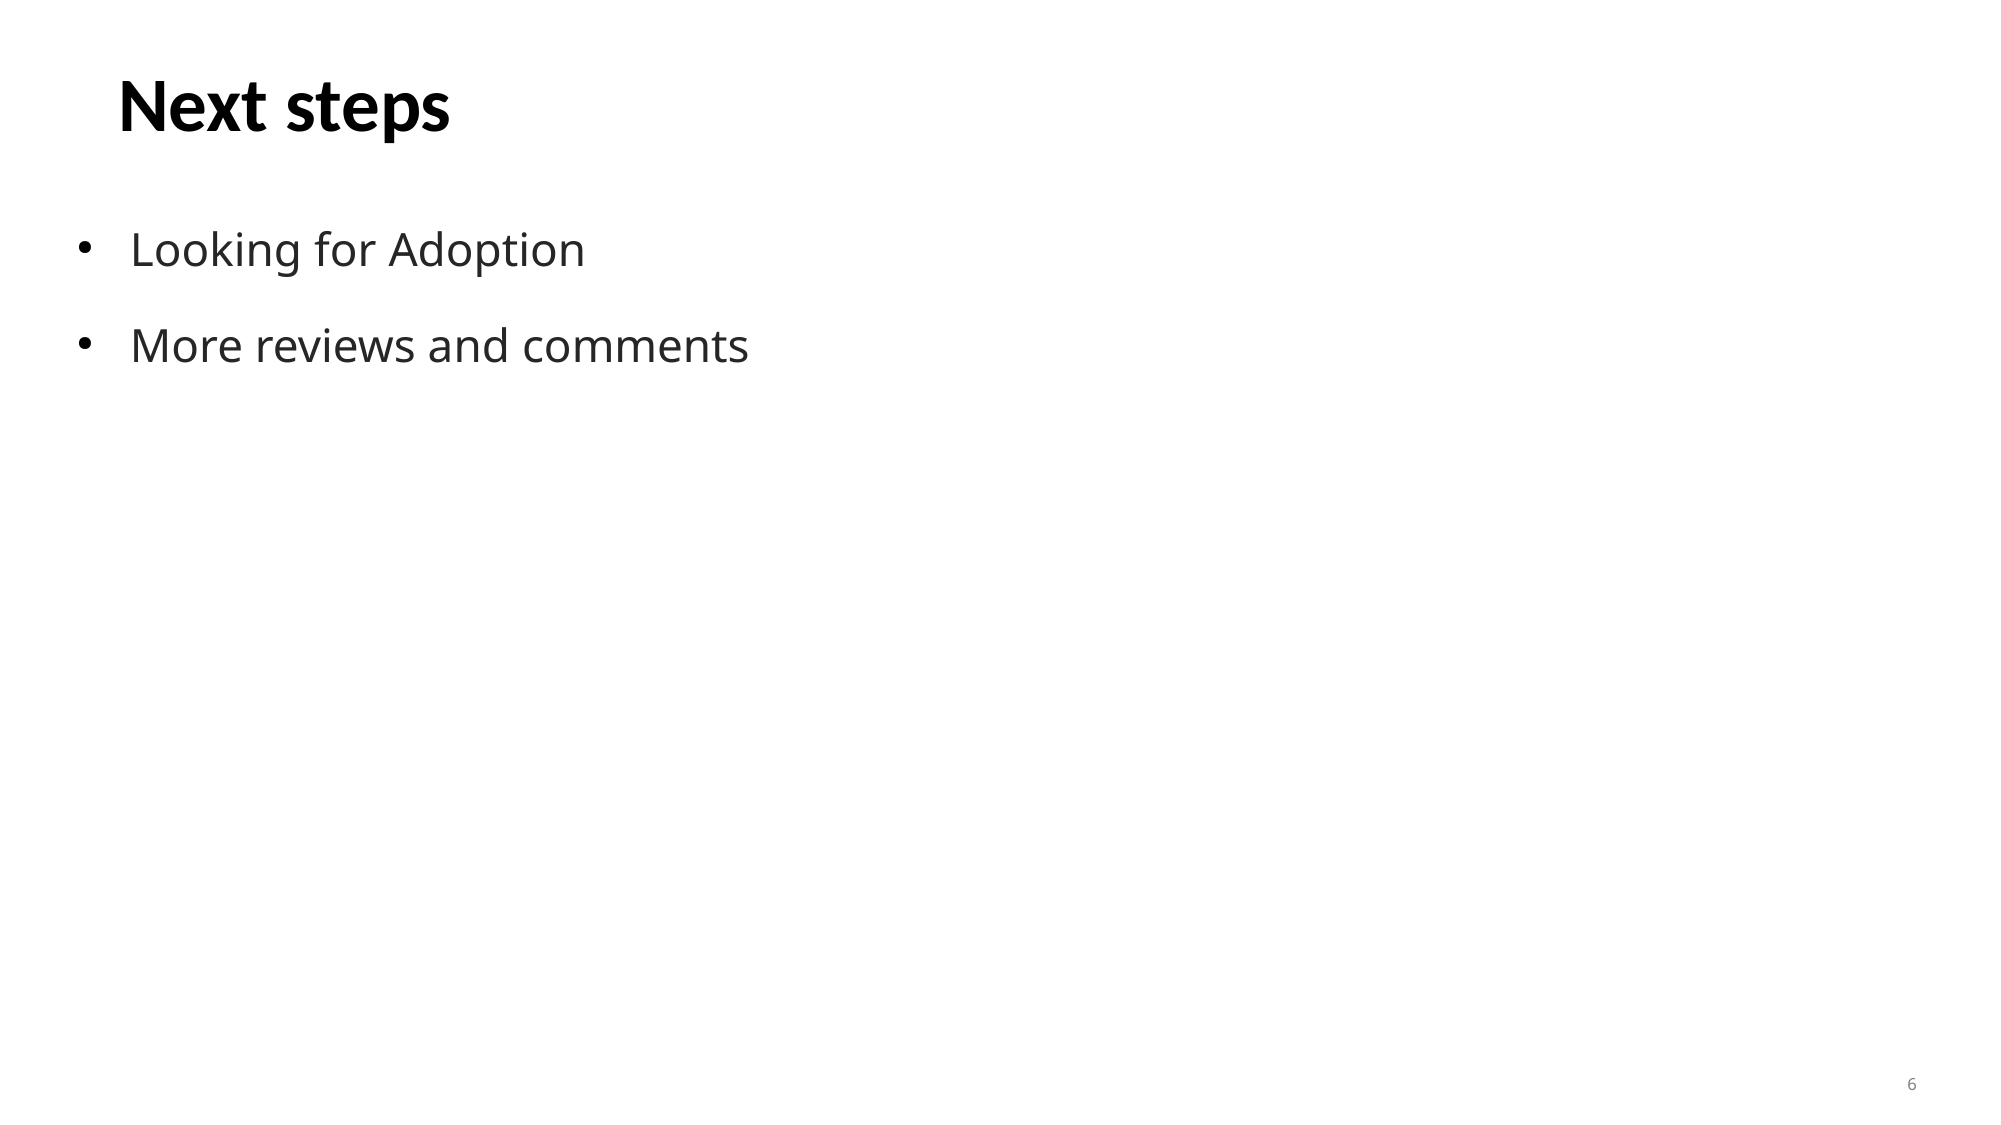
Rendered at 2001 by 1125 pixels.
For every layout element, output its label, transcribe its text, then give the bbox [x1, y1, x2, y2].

list Looking for Adoption More reviews and comments [59, 212, 1934, 1087]
title Next steps [118, 37, 1882, 188]
